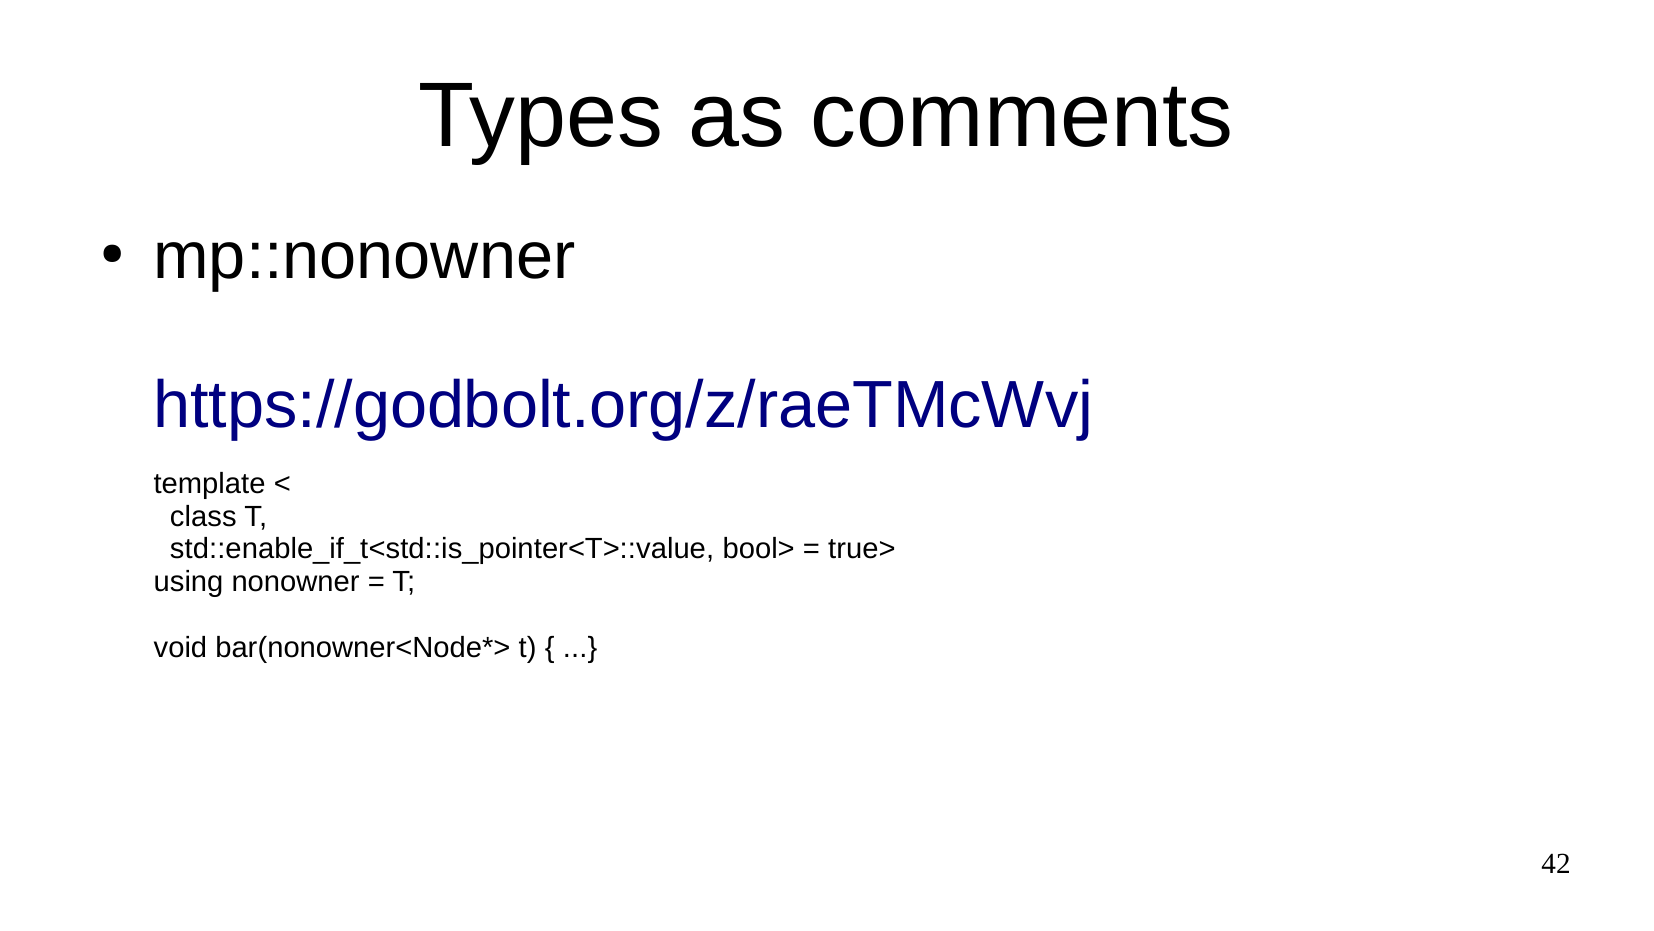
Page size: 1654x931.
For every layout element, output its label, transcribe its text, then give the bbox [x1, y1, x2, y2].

title Types as comments [82, 37, 1571, 193]
list mp::nonowner https://godbolt.org/z/raeTMcWvj template < class T, std::enable_if_t<std::is_pointer<T>::value, bool> = true> using nonowner = T; void bar(nonowner<Node*> t) { ...} [82, 217, 1571, 758]
